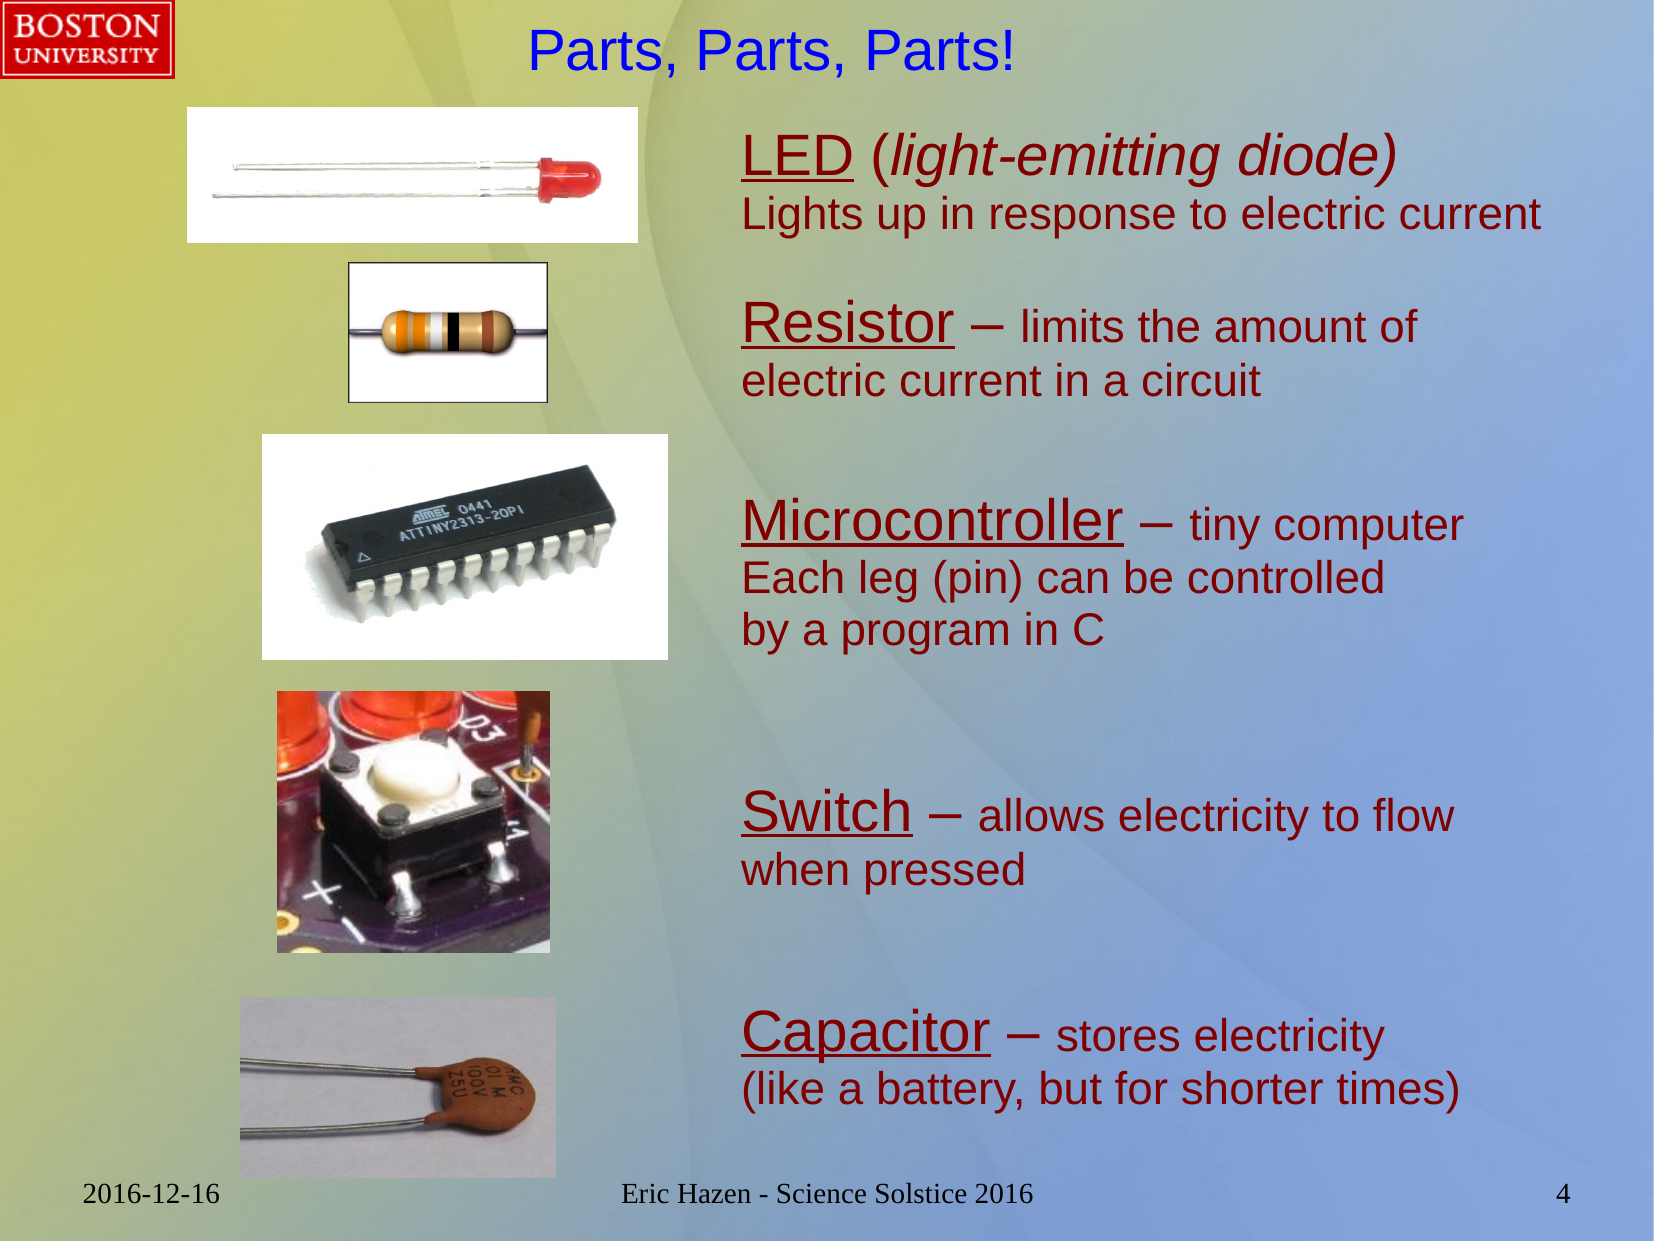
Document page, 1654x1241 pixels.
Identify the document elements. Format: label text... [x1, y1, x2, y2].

picture [0, 0, 1654, 1241]
text_box Resistor – limits the amount of electric current in a circuit [723, 279, 1436, 417]
text_box Microcontroller – tiny computer Each leg (pin) can be controlled by a program in C [723, 477, 1483, 666]
text_box Parts, Parts, Parts! [509, 7, 1036, 94]
text_box Capacitor – stores electricity (like a battery, but for shorter times) [723, 987, 1480, 1126]
text_box Switch – allows electricity to flow when pressed [723, 768, 1473, 906]
text_box LED (light-emitting diode) Lights up in response to electric current [723, 112, 1561, 250]
